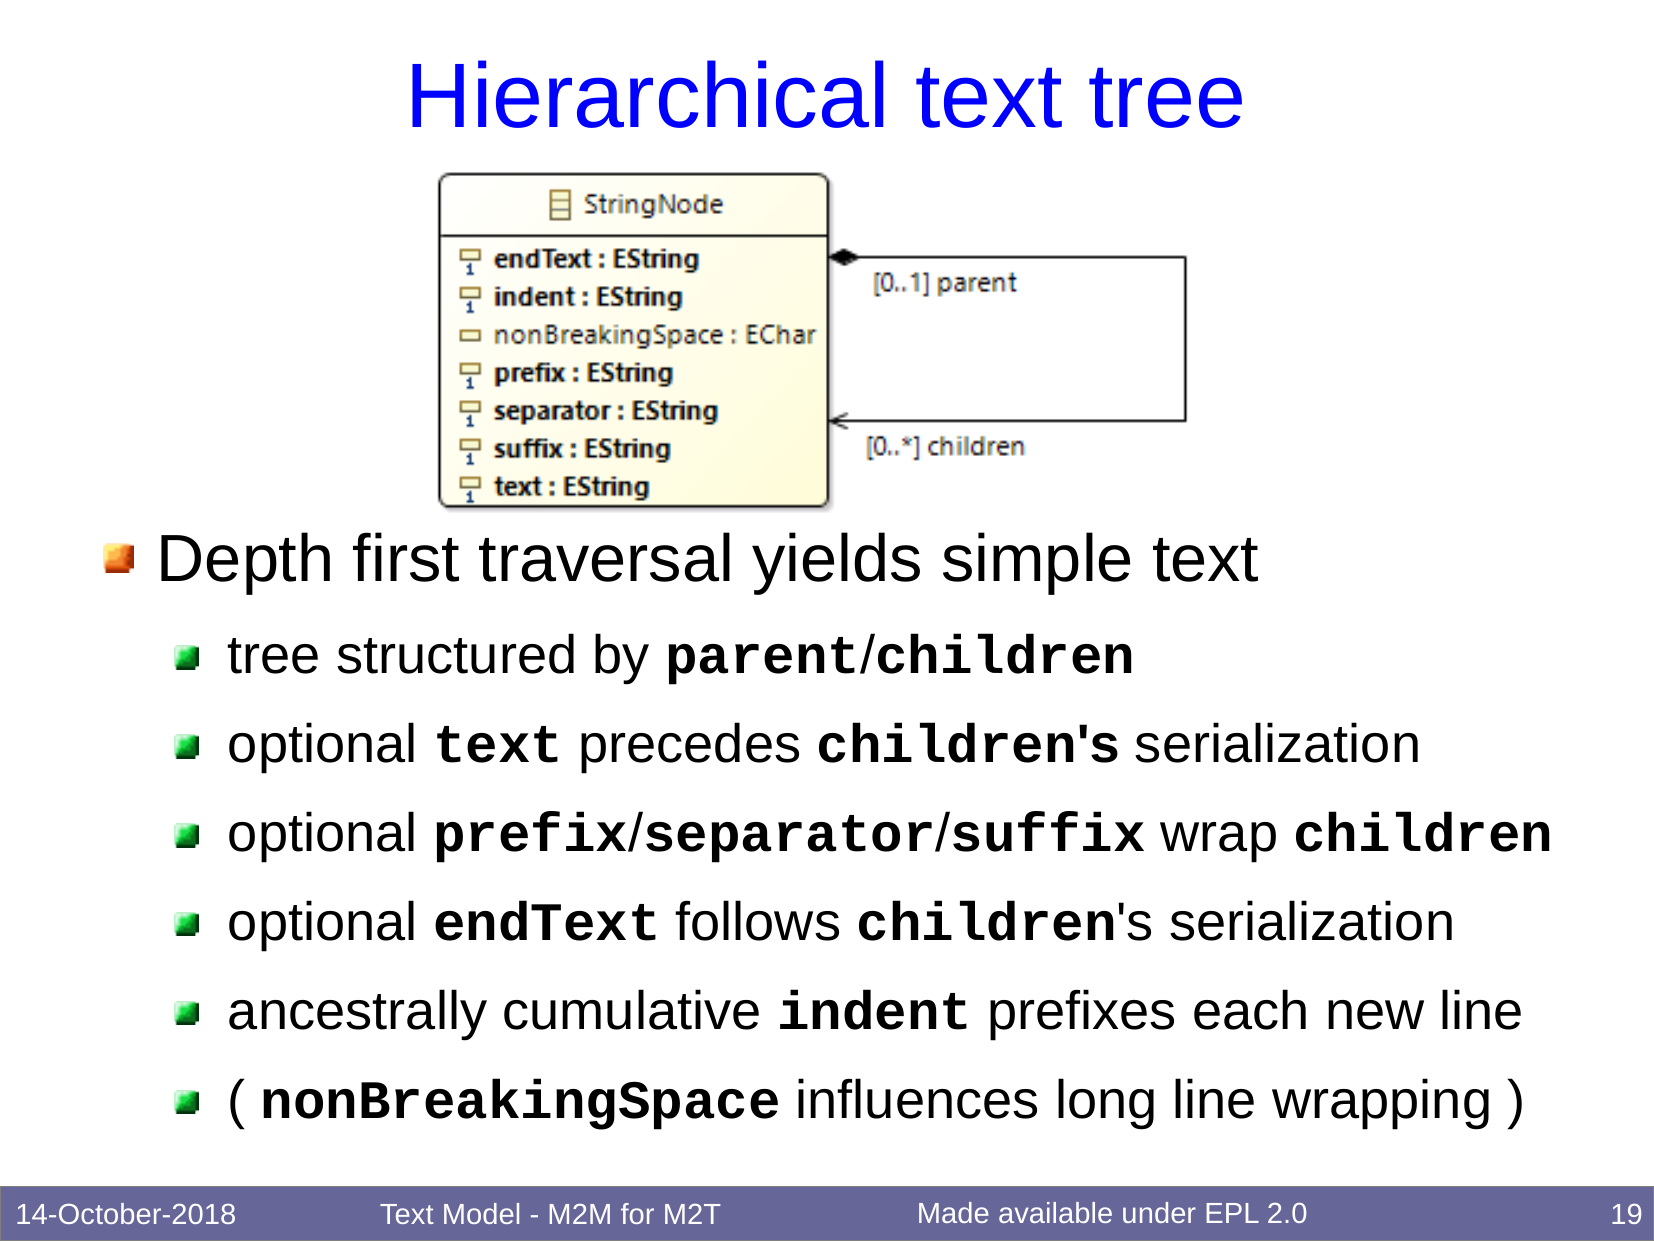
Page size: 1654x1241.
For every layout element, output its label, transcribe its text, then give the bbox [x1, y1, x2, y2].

list Depth first traversal yields simple text tree structured by parent/children optional text precedes children's serialization optional prefix/separator/suffix wrap children optional endText follows children's serialization ancestrally cumulative indent prefixes each new line ( nonBreakingSpace influences long line wrapping ) [86, 520, 1575, 1135]
picture [143, 157, 1533, 520]
title Hierarchical text tree [82, 44, 1571, 148]
